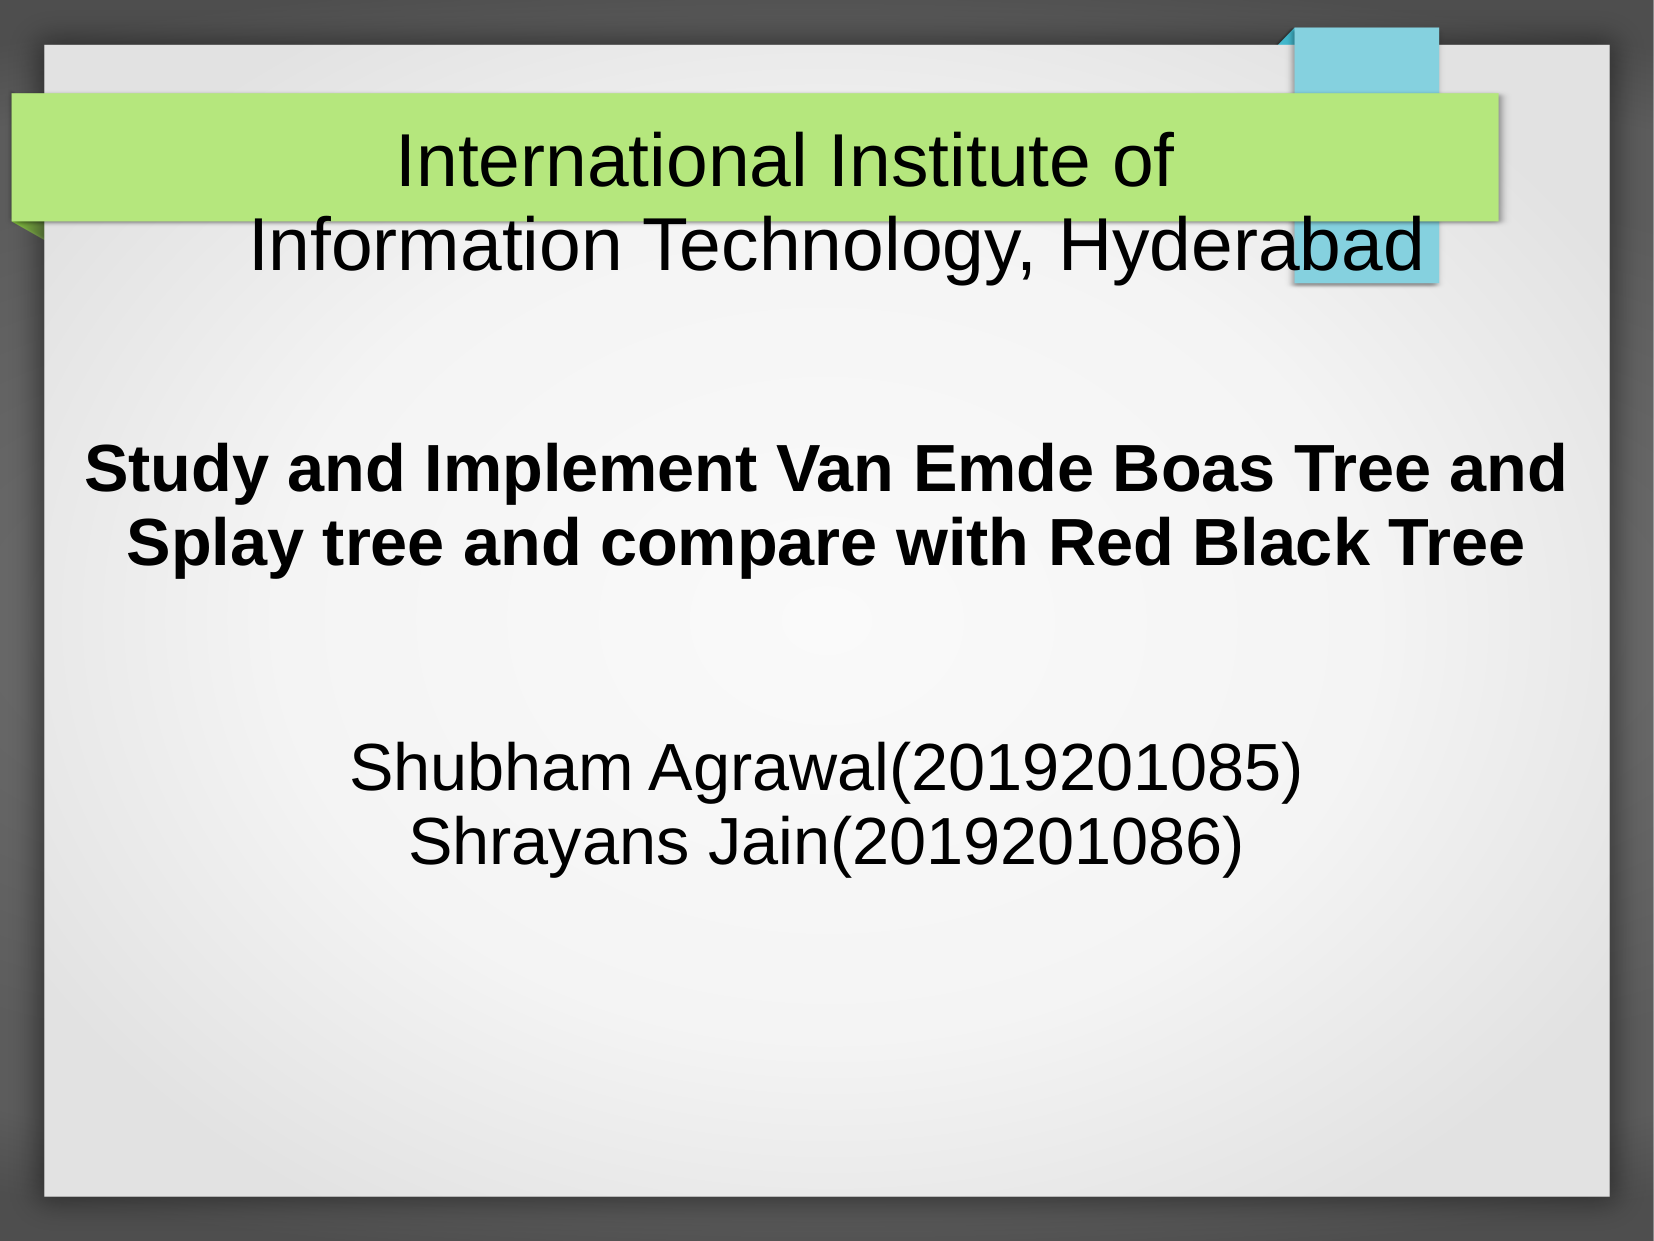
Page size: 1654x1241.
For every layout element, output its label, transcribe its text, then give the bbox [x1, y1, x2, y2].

picture [0, 0, 1654, 1241]
subtitle Study and Implement Van Emde Boas Tree and Splay tree and compare with Red Black Tree Shubham Agrawal(2019201085) Shrayans Jain(2019201086) [82, 295, 1571, 1015]
title International Institute of Information Technology, Hyderabad [248, 118, 1430, 287]
